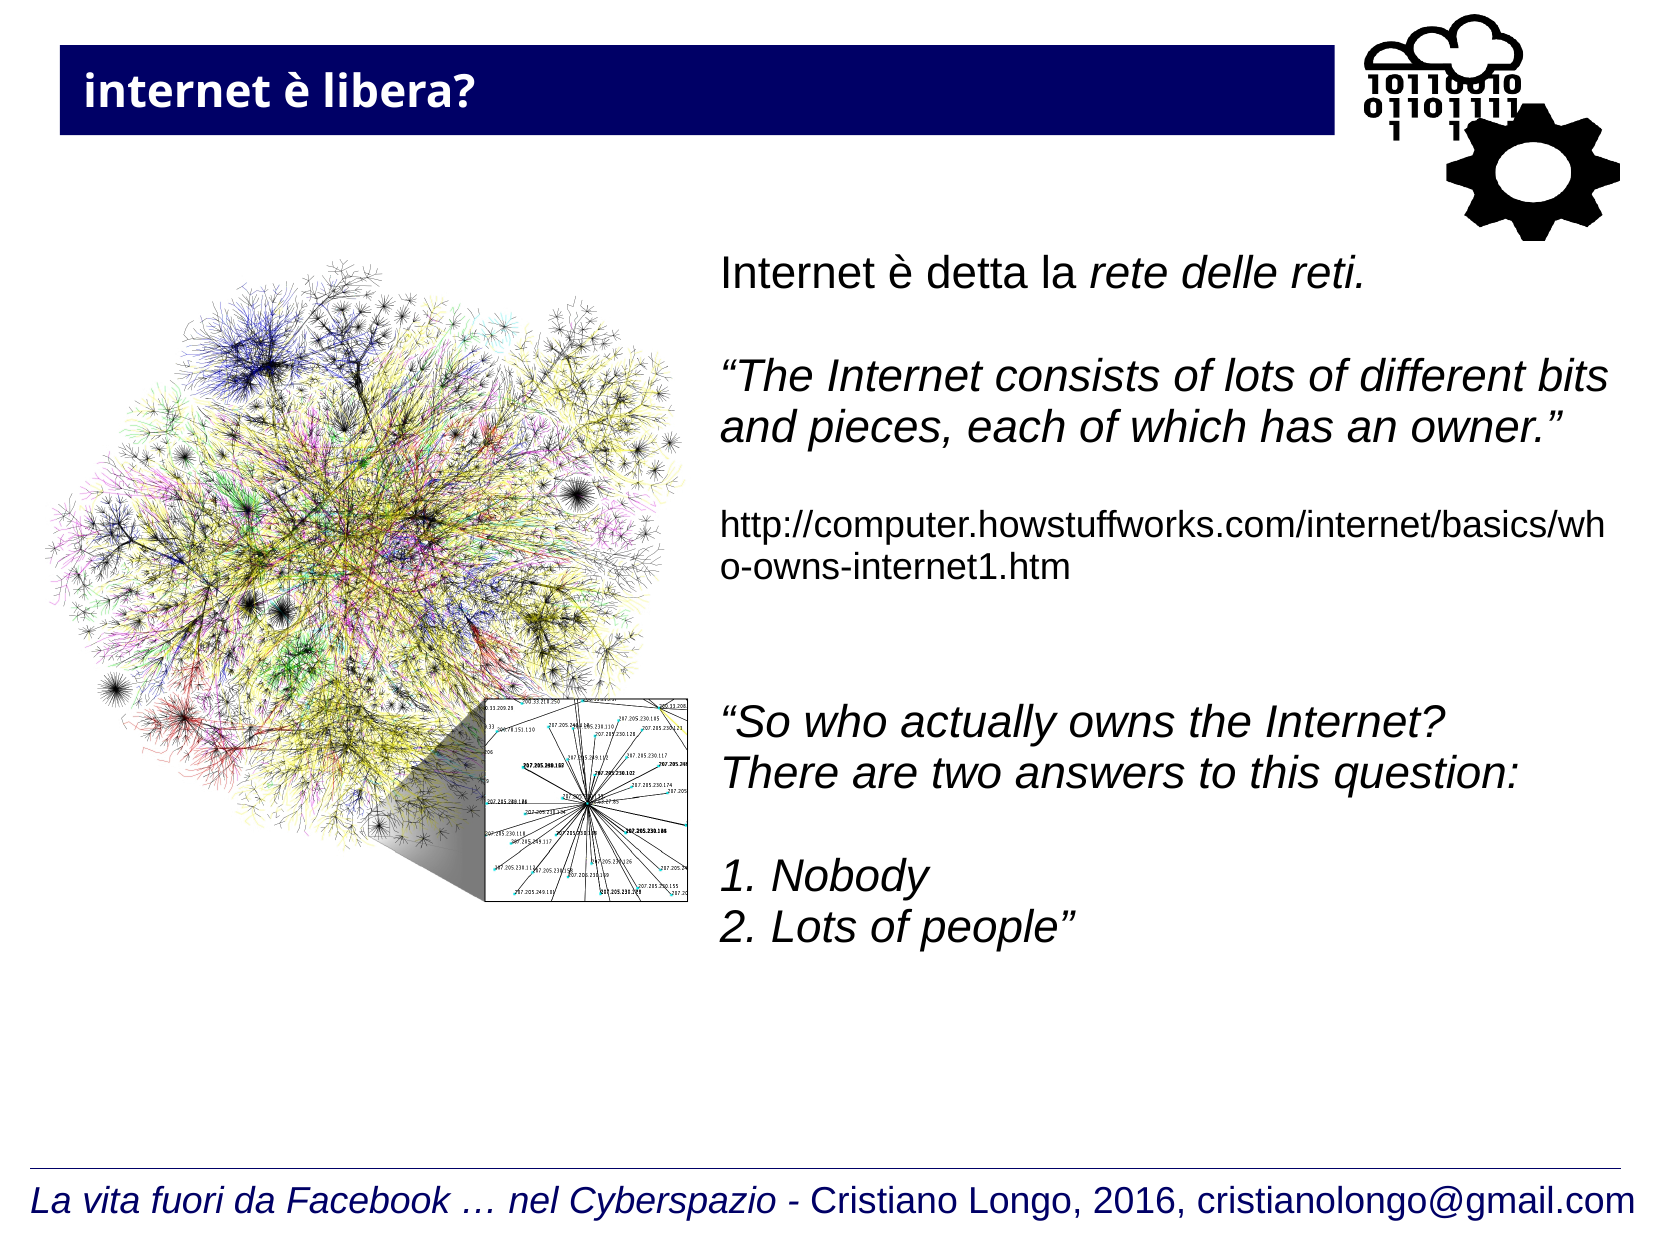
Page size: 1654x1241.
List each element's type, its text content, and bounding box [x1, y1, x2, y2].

text_box La vita fuori da Facebook … nel Cyberspazio - Cristiano Longo, 2016, cristianolongo@gmail.com [15, 1168, 1653, 1241]
text_box “So who actually owns the Internet? There are two answers to this question: 1. Nobody 2. Lots of people” [705, 688, 1636, 1096]
picture [45, 259, 691, 905]
picture [1364, 14, 1620, 240]
list internet è libera? [59, 45, 1335, 136]
text_box Internet è detta la rete delle reti. “The Internet consists of lots of different bits and pieces, each of which has an owner.” http://computer.howstuffworks.com/internet/basics/who-owns-internet1.htm [705, 240, 1636, 647]
